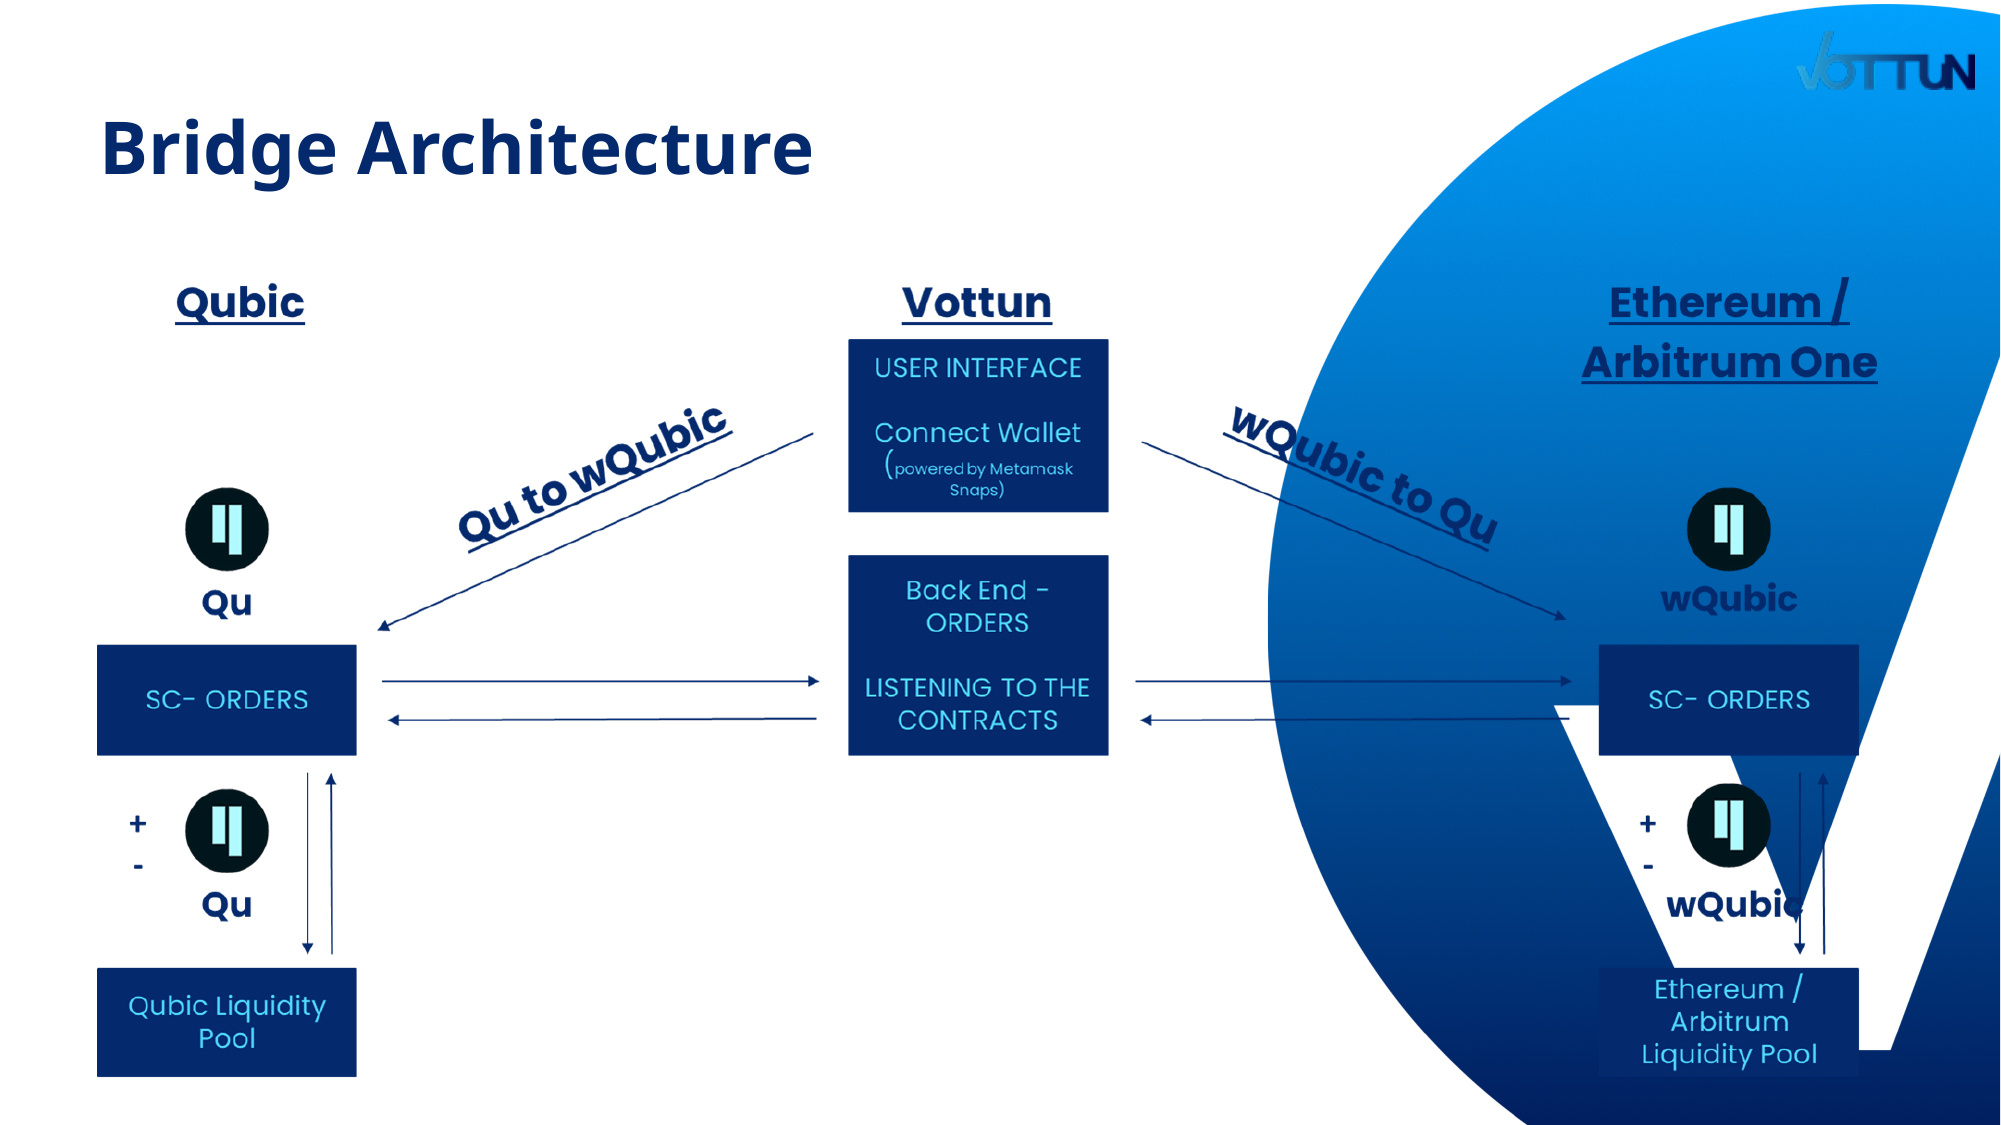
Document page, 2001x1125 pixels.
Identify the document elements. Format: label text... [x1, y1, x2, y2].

picture [97, 4, 2001, 1125]
text_box Bridge Architecture [84, 94, 1822, 198]
